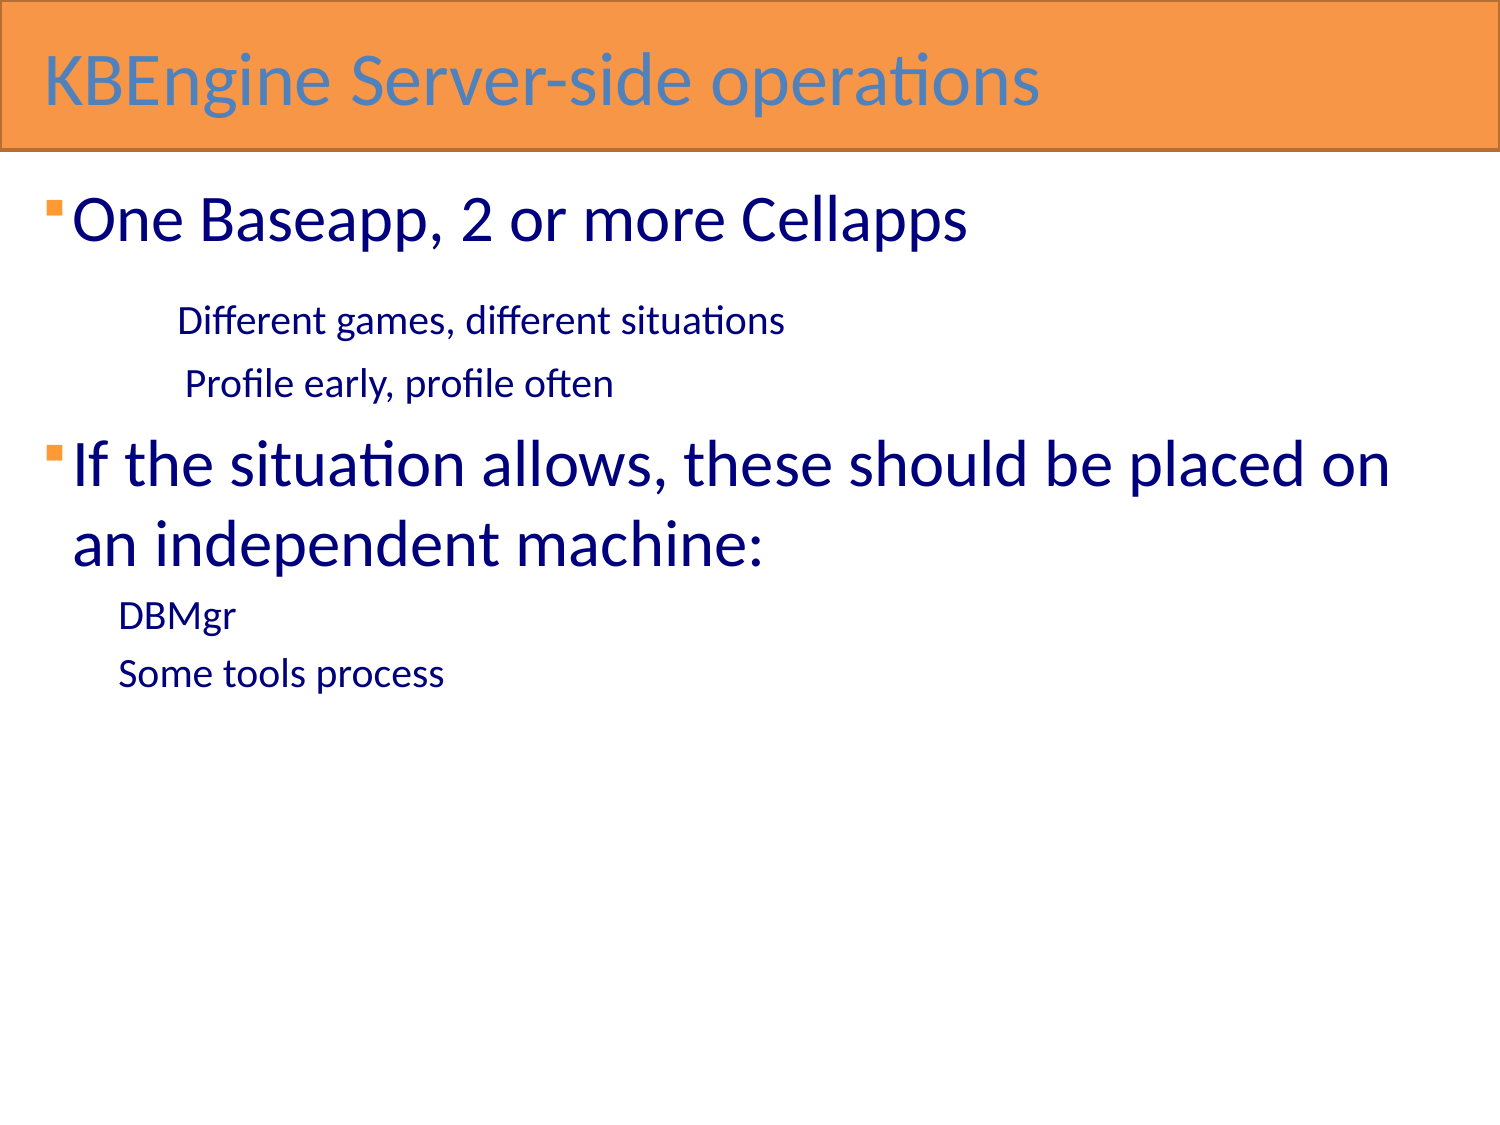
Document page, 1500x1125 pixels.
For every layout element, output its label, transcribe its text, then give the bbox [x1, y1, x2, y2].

text_box [0, 0, 1500, 150]
text_box One Baseapp, 2 or more Cellapps Different games, different situations Profile early, profile often If the situation allows, these should be placed on an independent machine: DBMgr Some tools process [33, 172, 1469, 1066]
title KBEngine Server-side operations [29, 21, 1483, 129]
